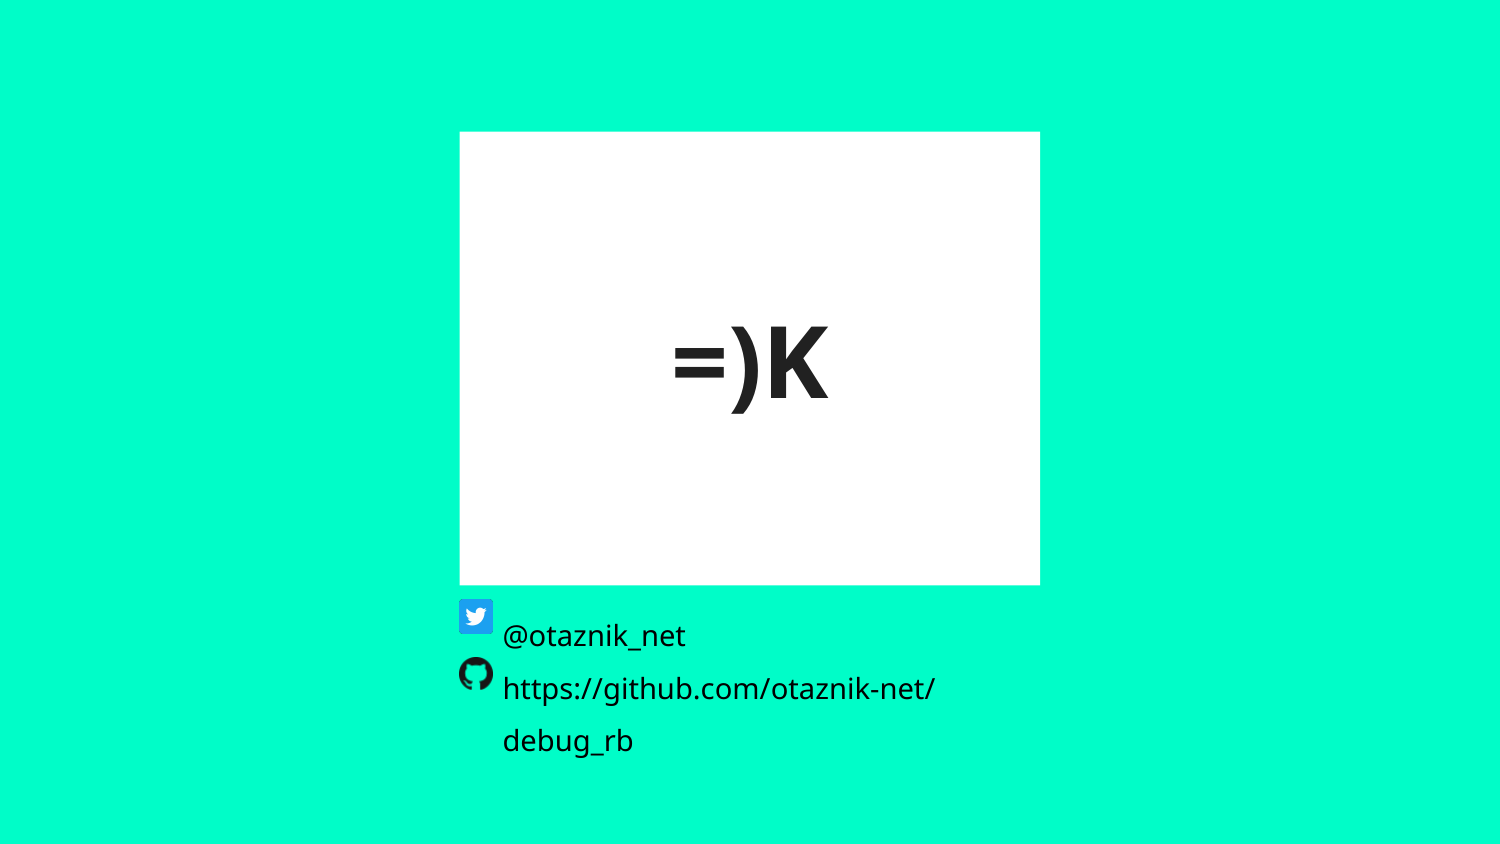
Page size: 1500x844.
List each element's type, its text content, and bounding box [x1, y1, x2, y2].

picture [459, 599, 493, 634]
text_box @otaznik_net https://github.com/otaznik-net/debug_rb [487, 585, 1068, 786]
title =)K [459, 131, 1041, 586]
picture [459, 657, 493, 691]
